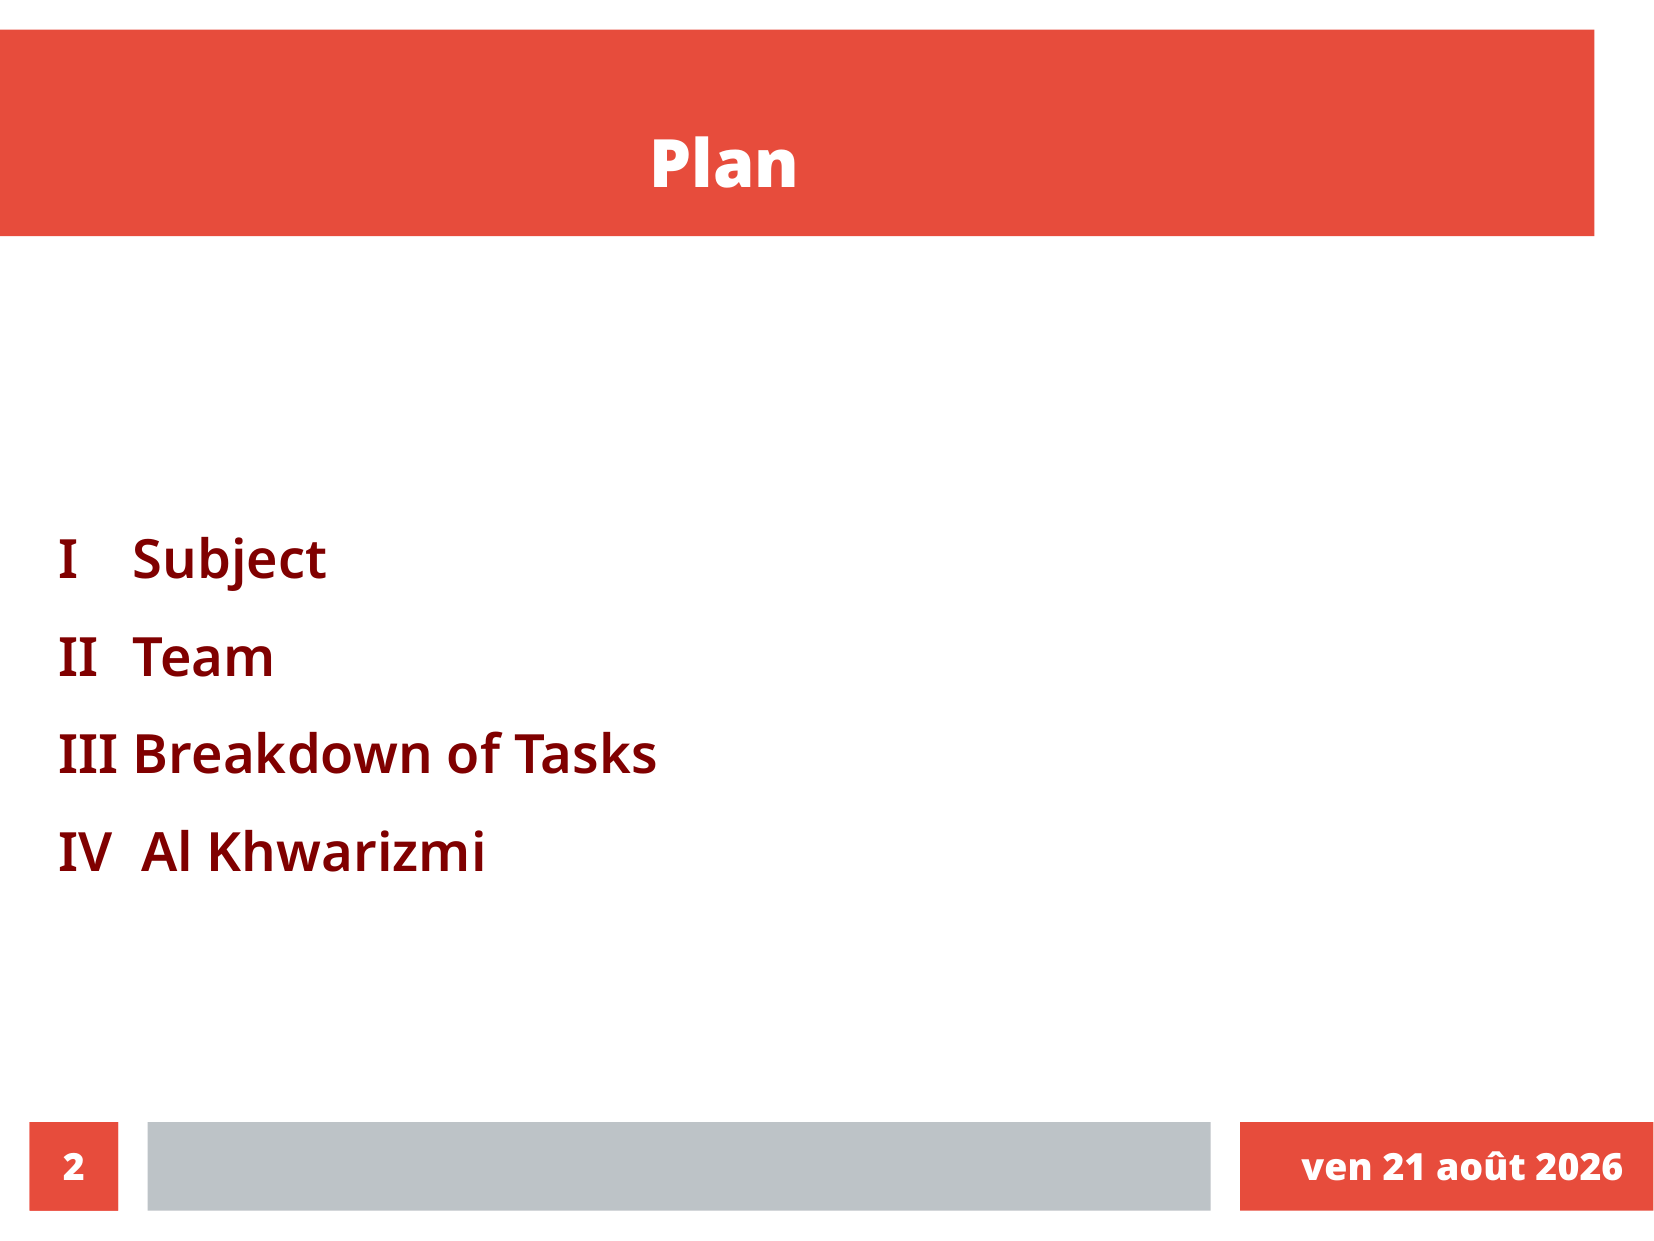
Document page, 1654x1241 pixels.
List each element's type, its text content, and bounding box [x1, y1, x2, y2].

title Plan [59, 59, 1595, 207]
list I Subject II Team III Breakdown of Tasks IV Al Khwarizmi [59, 324, 1565, 1093]
